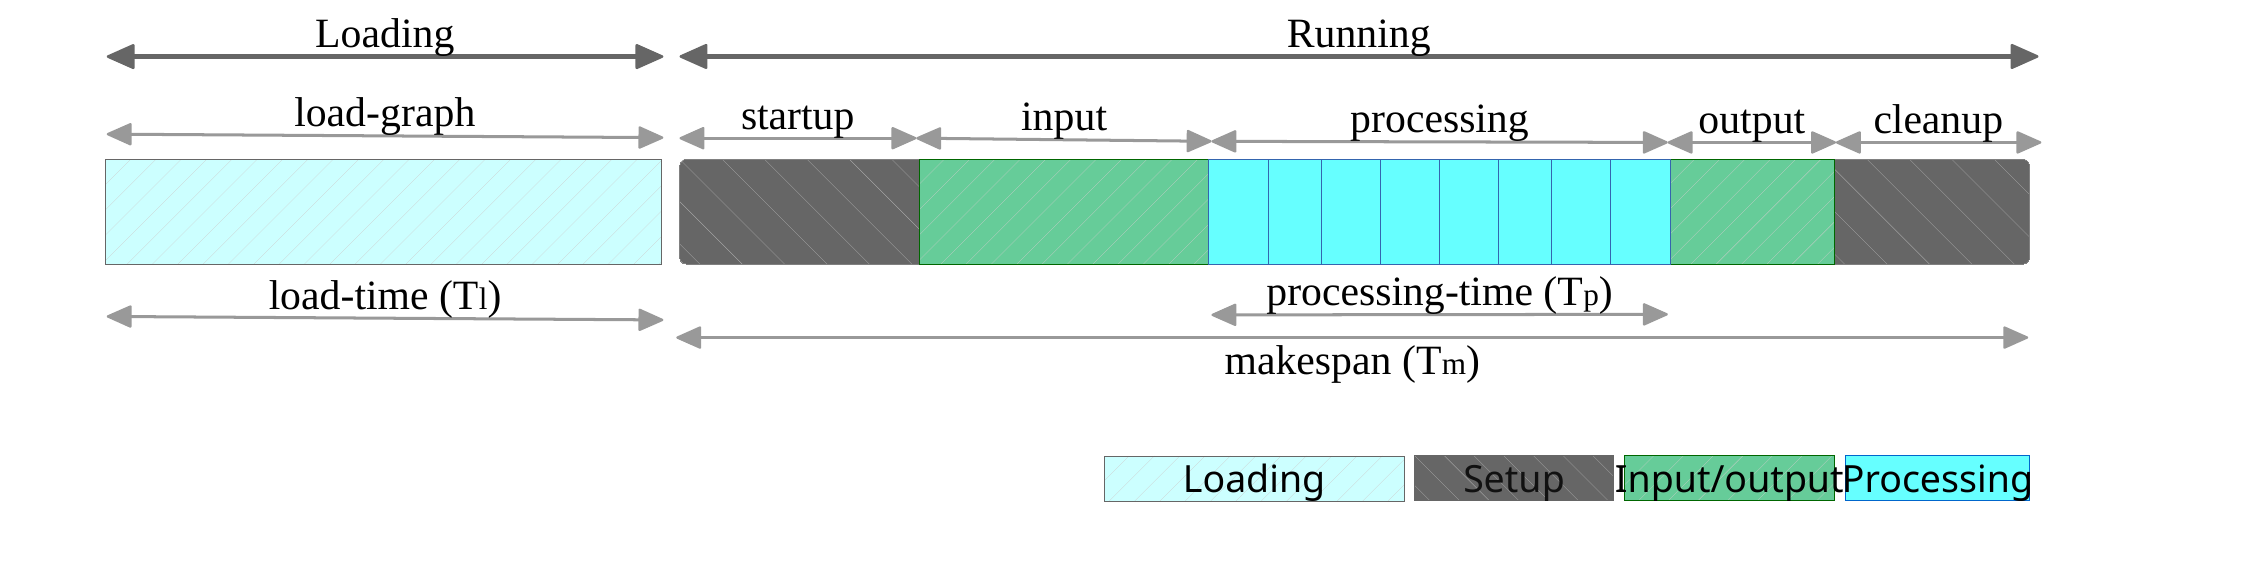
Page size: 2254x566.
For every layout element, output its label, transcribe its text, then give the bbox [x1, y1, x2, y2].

text_box [679, 159, 2030, 265]
text_box Setup [1414, 455, 1614, 501]
text_box Processing [1845, 455, 2030, 501]
text_box Loading [1104, 456, 1405, 502]
text_box Input/output [1624, 455, 1835, 501]
text_box [105, 159, 662, 265]
text_box Setup [1547, 474, 1559, 490]
